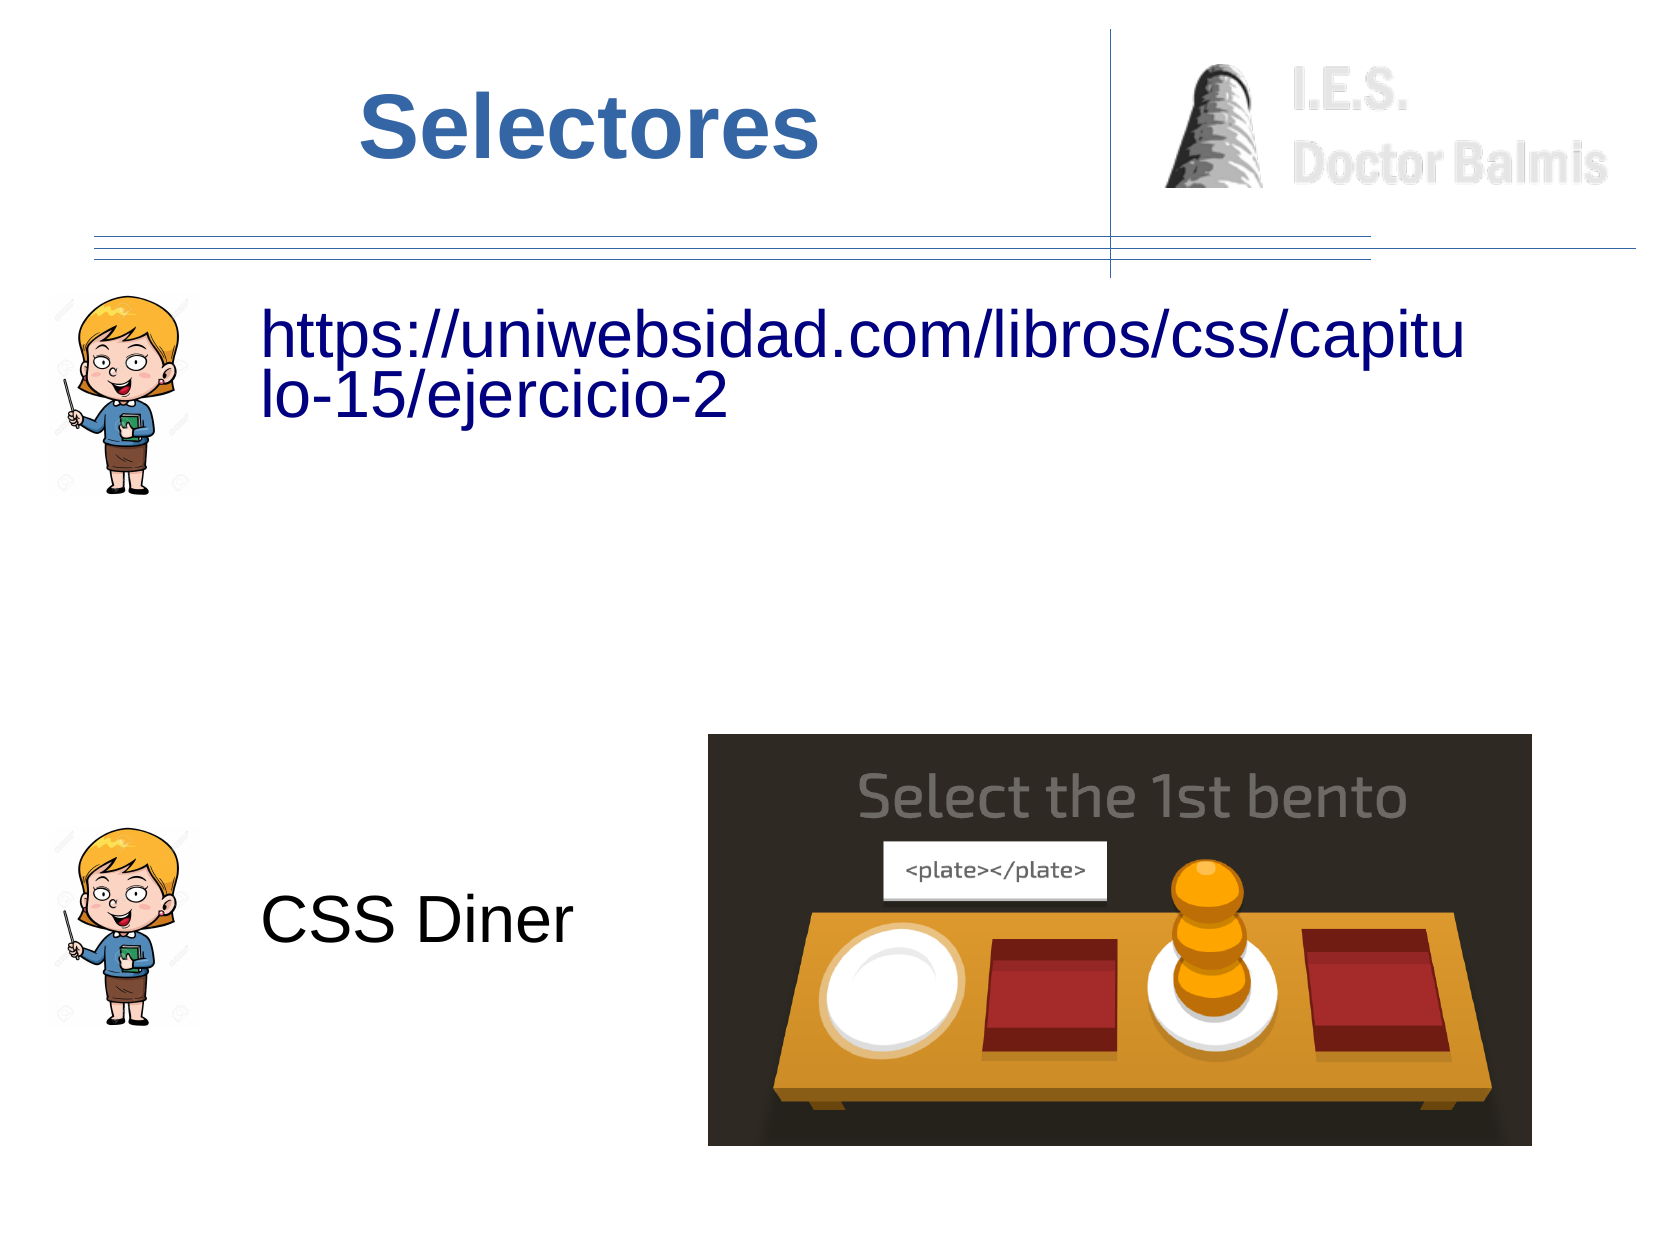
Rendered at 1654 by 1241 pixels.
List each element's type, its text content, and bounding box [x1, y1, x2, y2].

picture [1133, 64, 1619, 188]
picture [49, 826, 201, 1028]
title Selectores [118, 23, 1063, 231]
list https://uniwebsidad.com/libros/css/capitulo-15/ejercicio-2 CSS Diner [212, 296, 1477, 1016]
picture [708, 734, 1532, 1146]
picture [49, 294, 201, 497]
